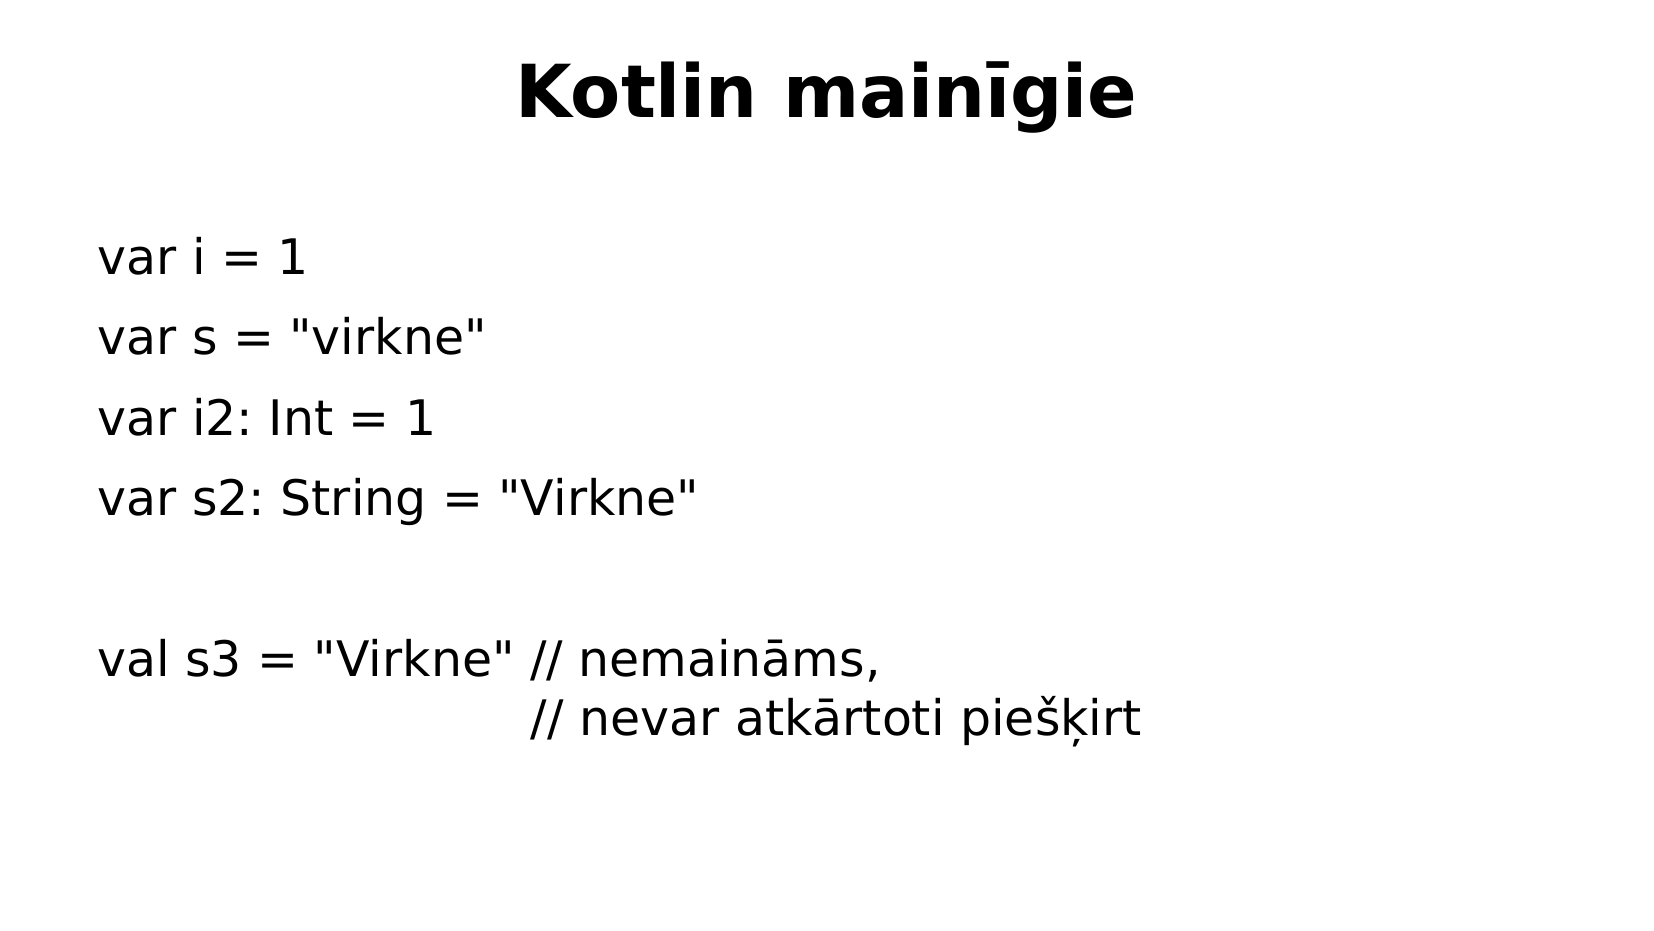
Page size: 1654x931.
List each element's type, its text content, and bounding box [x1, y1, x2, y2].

list var i = 1 var s = "virkne" var i2: Int = 1 var s2: String = "Virkne" val s3 = "Virkne" // nemaināms, // nevar atkārtoti piešķirt [82, 217, 1571, 758]
title Kotlin mainīgie [82, 37, 1571, 147]
